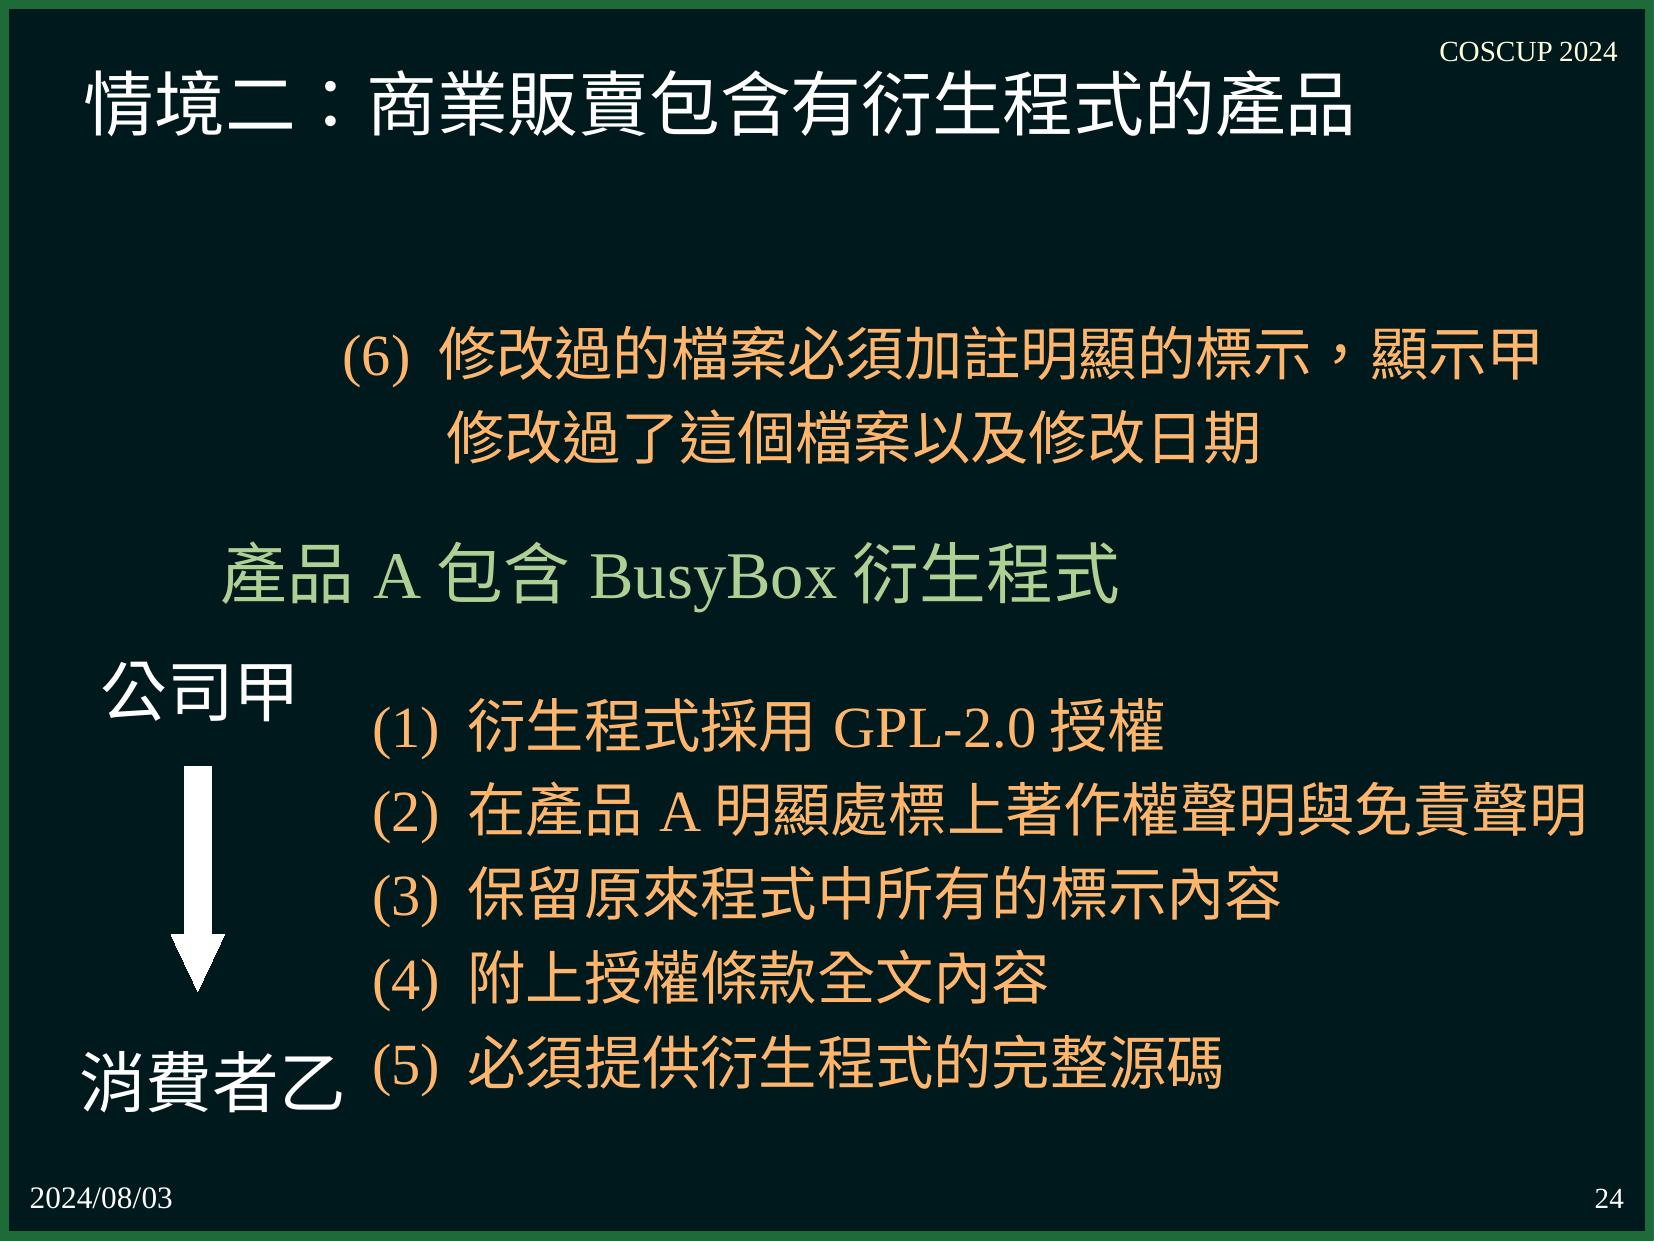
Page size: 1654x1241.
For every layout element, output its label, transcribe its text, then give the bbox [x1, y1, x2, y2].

text_box [171, 766, 225, 992]
text_box 產品A包含BusyBox衍生程式 [194, 513, 1146, 631]
text_box 消費者乙 [0, 1022, 372, 1134]
text_box 情境二：商業販賣包含有衍生程式的產品 [59, 41, 1382, 178]
text_box 公司甲 [0, 631, 426, 743]
title (6) 修改過的檔案必須加註明顯的標示，顯示甲 修改過了這個檔案以及修改日期 [342, 307, 1583, 478]
title (1) 衍生程式採用GPL-2.0授權 (2) 在產品A明顯處標上著作權聲明與免責聲明 (3) 保留原來程式中所有的標示內容 (4) 附上授權條款全文內容 (5) 必須提供衍生程式的完整源碼 [372, 637, 1613, 1144]
